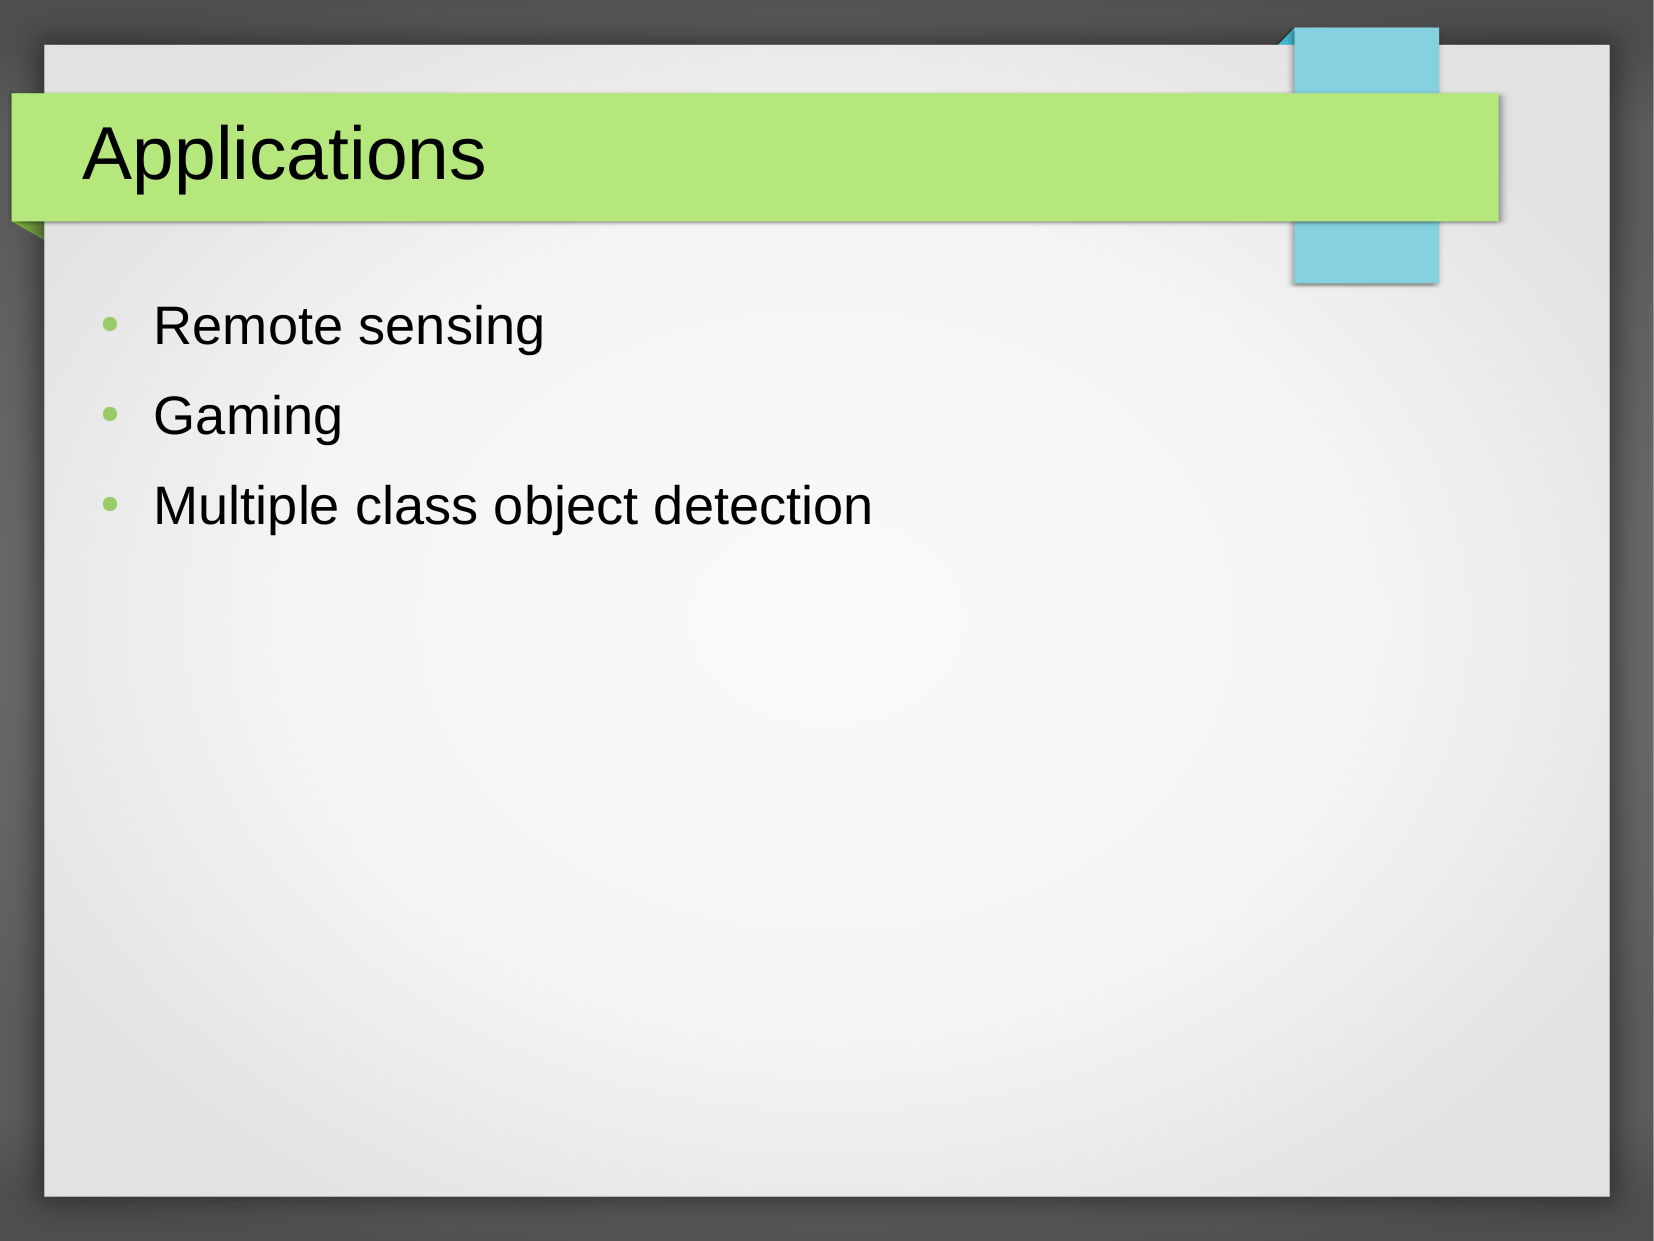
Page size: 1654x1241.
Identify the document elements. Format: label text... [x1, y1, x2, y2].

title Applications [82, 94, 1264, 213]
list Remote sensing Gaming Multiple class object detection [82, 295, 1571, 1015]
picture [0, 0, 1654, 1241]
